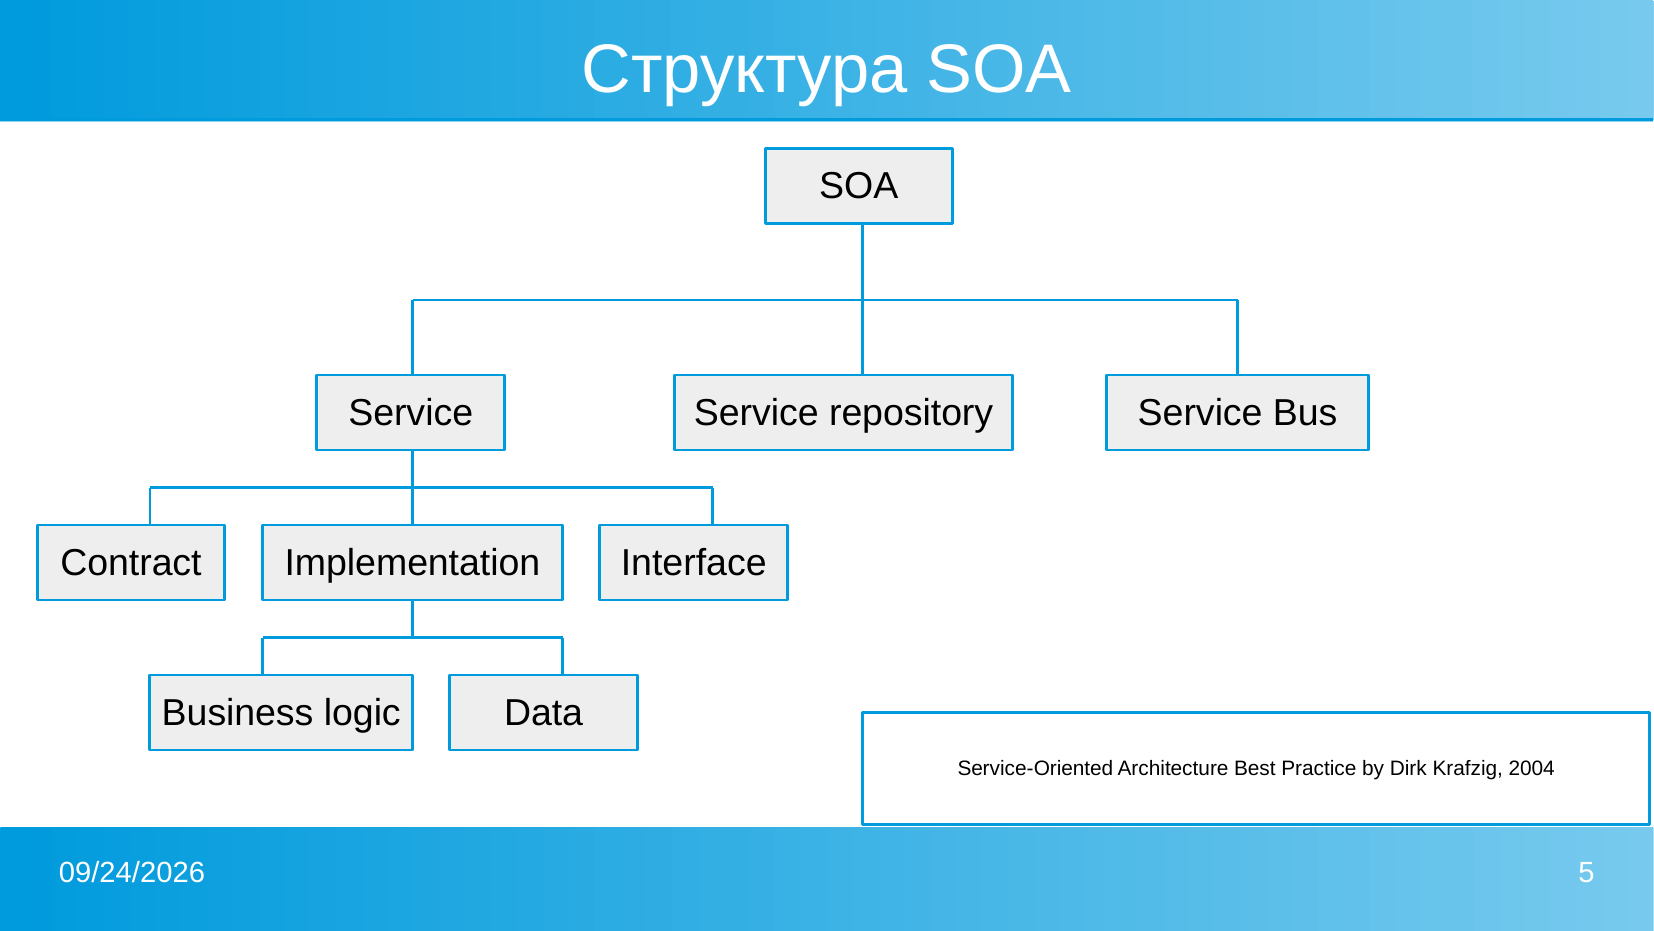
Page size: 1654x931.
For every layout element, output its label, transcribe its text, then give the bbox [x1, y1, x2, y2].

text_box Service-Oriented Architecture Best Practice by Dirk Krafzig, 2004 [862, 712, 1650, 825]
text_box Contract [37, 525, 225, 601]
text_box Service Bus [1106, 375, 1369, 451]
text_box Implementation [262, 525, 563, 601]
text_box Business logic [149, 675, 413, 751]
text_box Service [316, 375, 505, 451]
text_box Interface [599, 525, 788, 601]
title Структура SOA [59, 29, 1595, 108]
text_box Service repository [674, 375, 1013, 451]
text_box SOA [765, 148, 953, 224]
text_box Data [449, 675, 638, 751]
